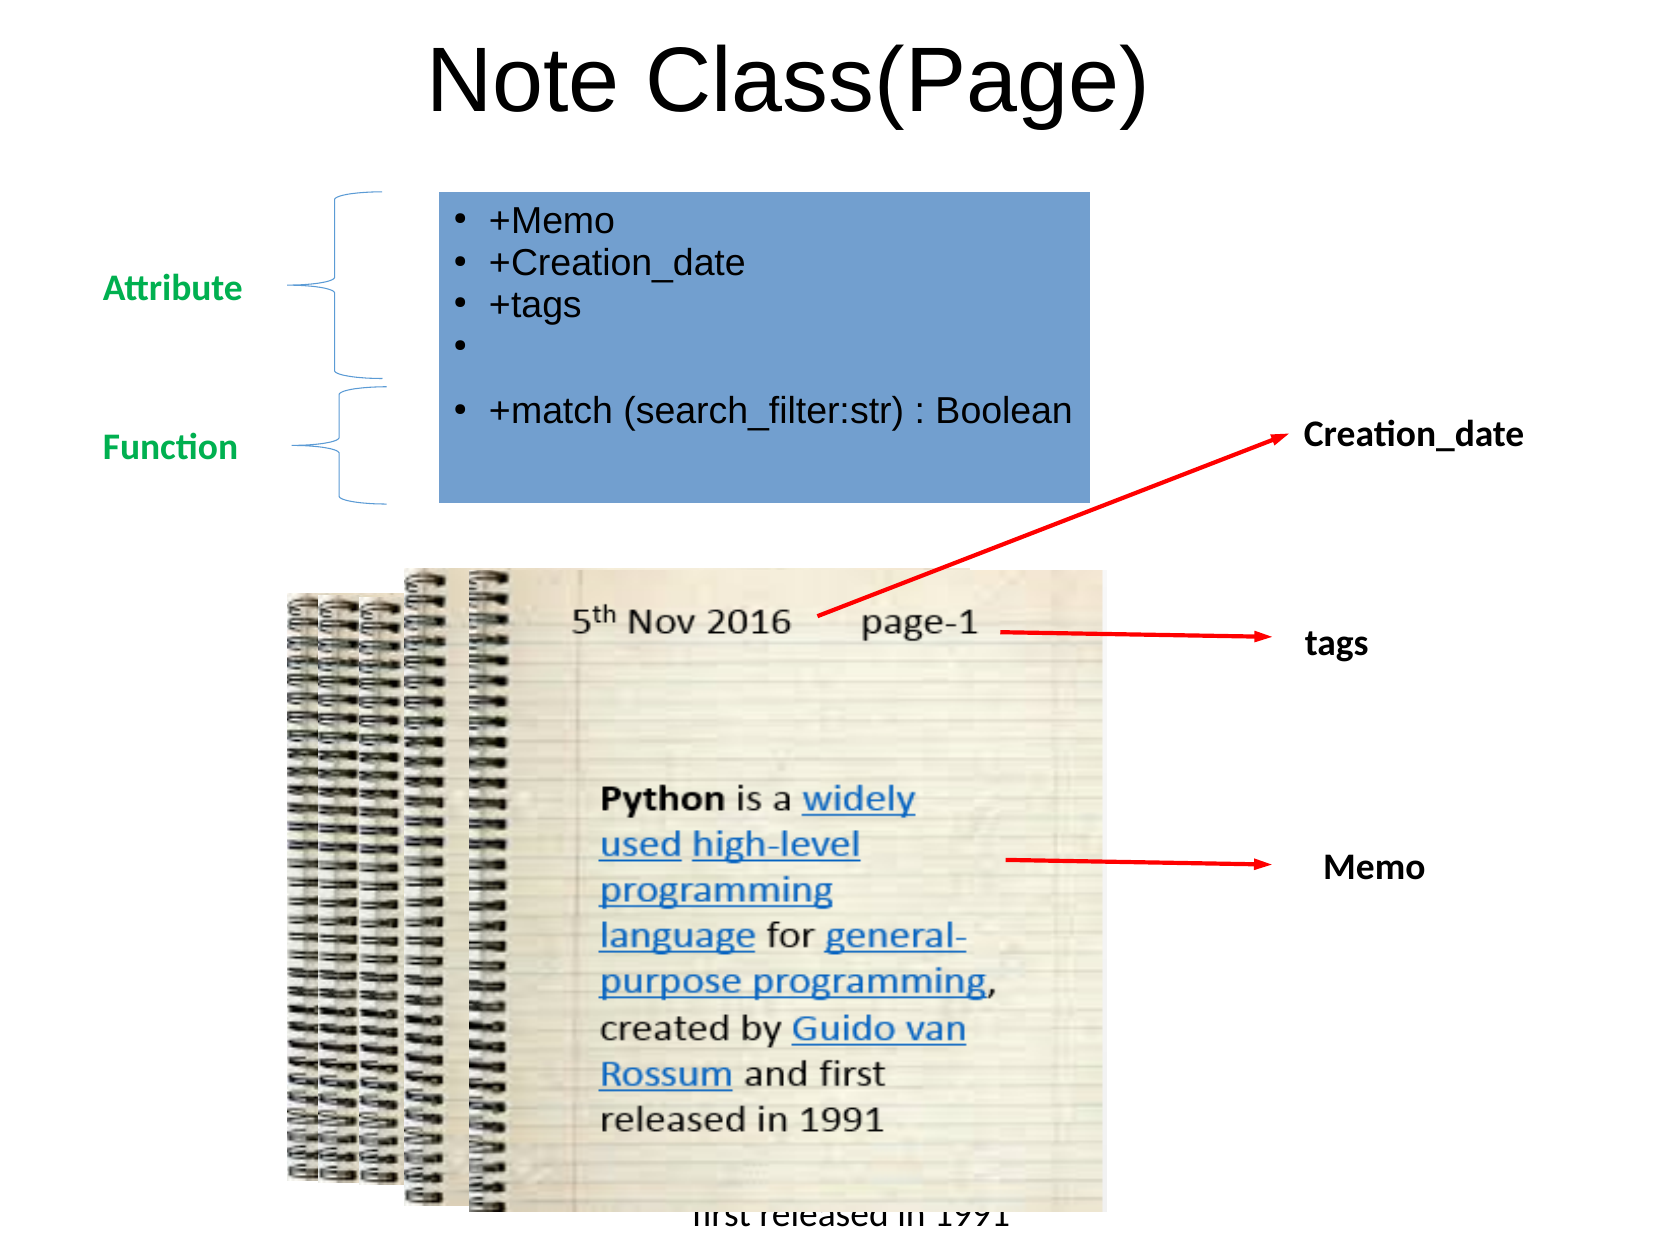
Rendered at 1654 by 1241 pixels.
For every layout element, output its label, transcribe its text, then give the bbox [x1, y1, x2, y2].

table_header +Memo +Creation_date +tags [439, 192, 1090, 382]
text_box Function [87, 415, 285, 476]
picture [287, 568, 1107, 1212]
text_box tags [1290, 610, 1384, 671]
text_box Memo [1308, 834, 1441, 894]
text_box Attribute [87, 254, 285, 316]
table_cell +match (search_filter:str) : Boolean [439, 382, 1090, 503]
text_box Creation_date [1289, 401, 1540, 461]
text_box Note Class(Page) [44, 3, 1533, 146]
